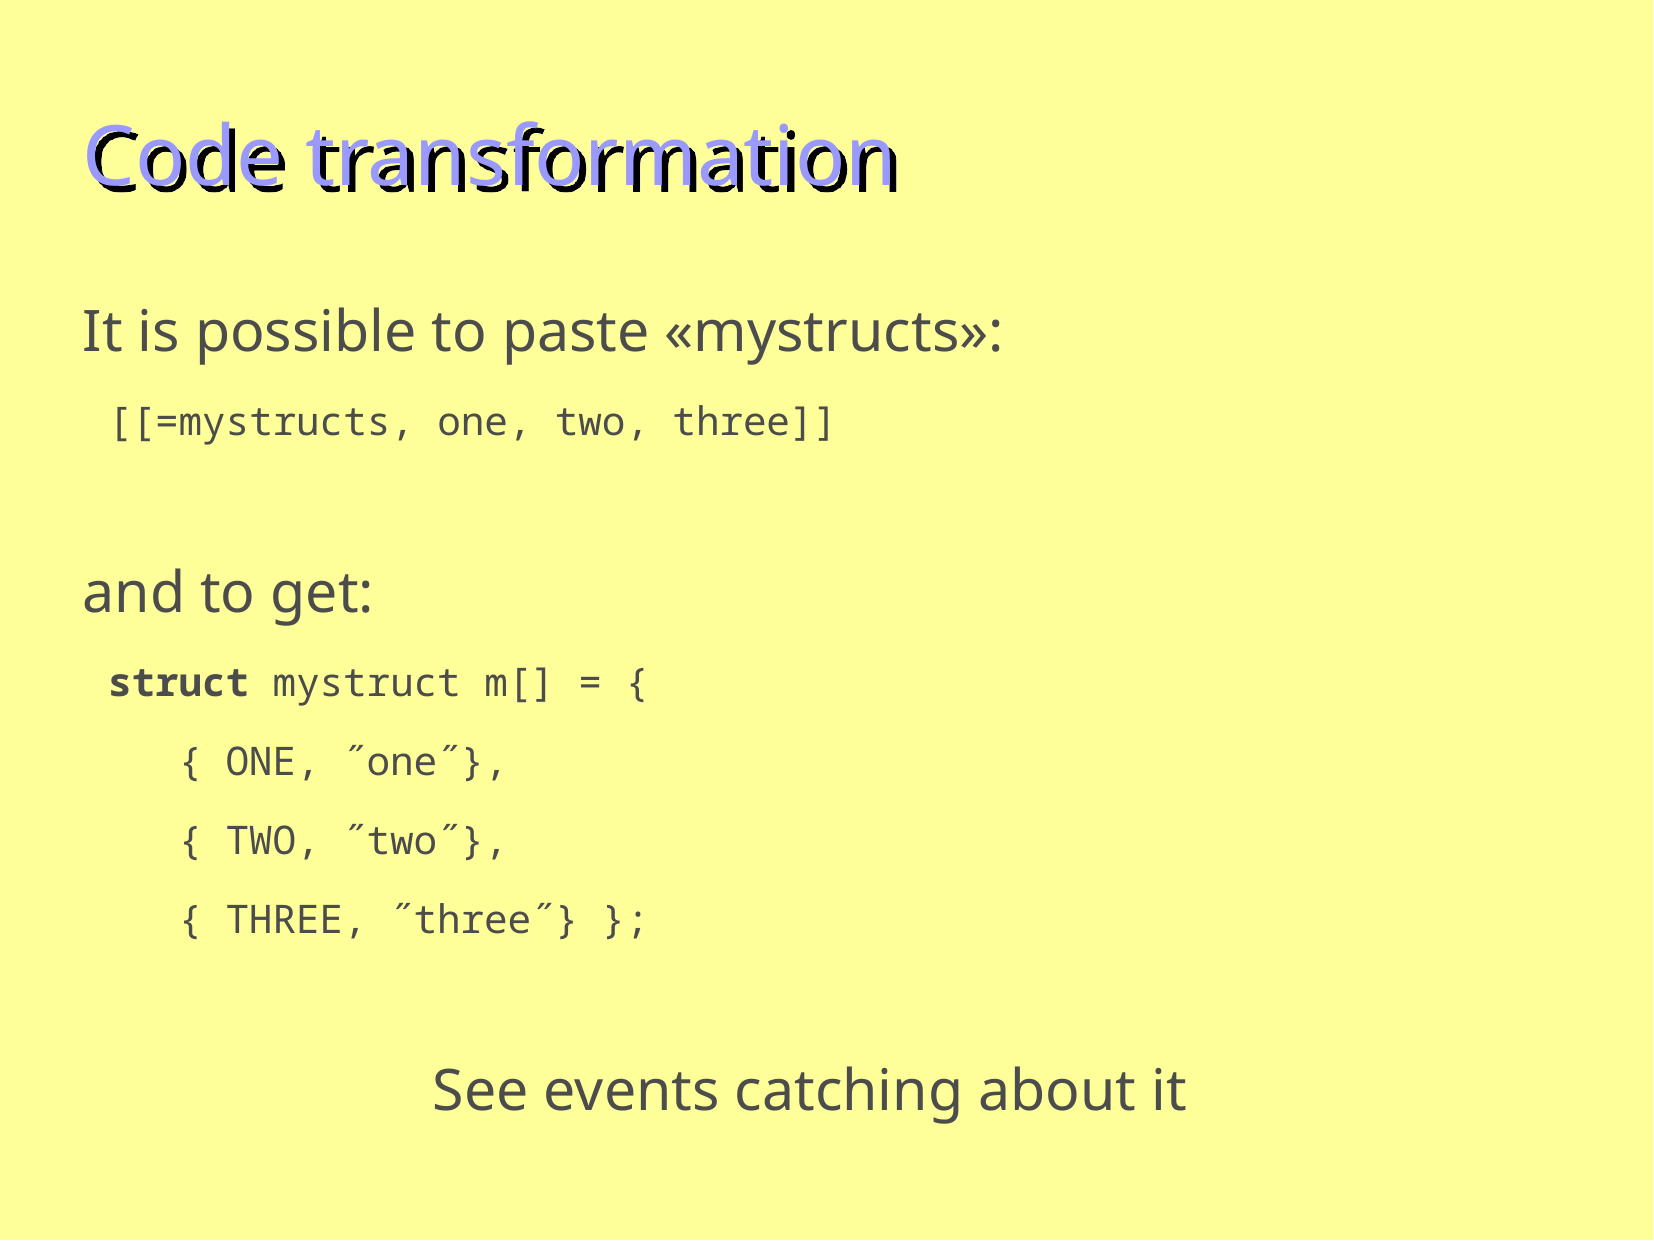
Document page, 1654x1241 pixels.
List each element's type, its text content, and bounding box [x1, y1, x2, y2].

list It is possible to paste «mystructs»: [[=mystructs, one, two, three]] and to get: struct mystruct m[] = { { ONE, ˝one˝}, { TWO, ˝two˝}, { THREE, ˝three˝} }; See events catching about it [82, 290, 1538, 1134]
title Code transformation [82, 49, 1571, 257]
